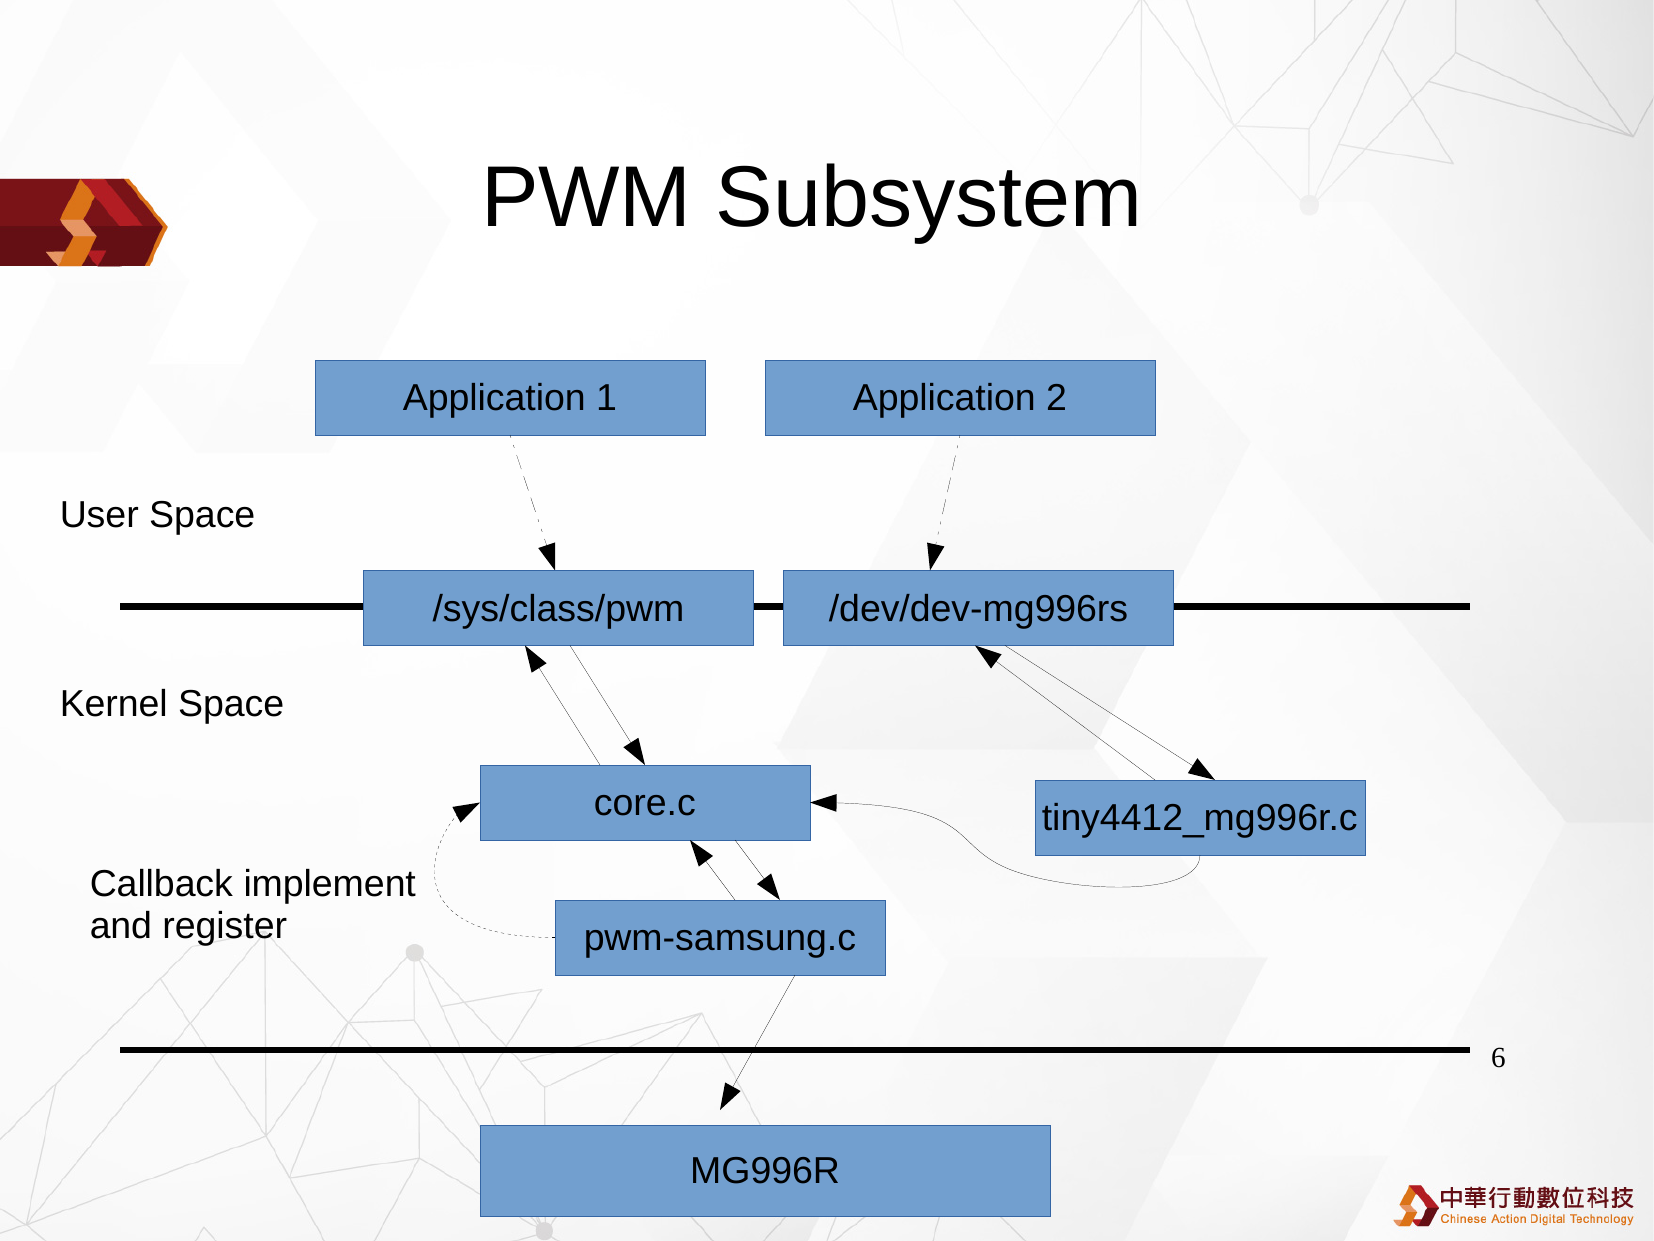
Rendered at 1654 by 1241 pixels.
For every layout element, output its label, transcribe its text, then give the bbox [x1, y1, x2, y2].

text_box Callback implement and register [75, 855, 571, 954]
text_box User Space [45, 486, 331, 544]
text_box Application 2 [765, 360, 1156, 436]
text_box pwm-samsung.c [555, 900, 886, 976]
text_box core.c [480, 765, 811, 841]
text_box MG996R [480, 1125, 1051, 1217]
text_box /sys/class/pwm [363, 570, 754, 646]
title PWM Subsystem [118, 112, 1506, 281]
text_box tiny4412_mg996r.c [1035, 780, 1366, 856]
text_box Kernel Space [45, 675, 331, 732]
text_box /dev/dev-mg996rs [783, 570, 1174, 646]
text_box Application 1 [315, 360, 706, 436]
picture [0, 0, 1654, 1241]
